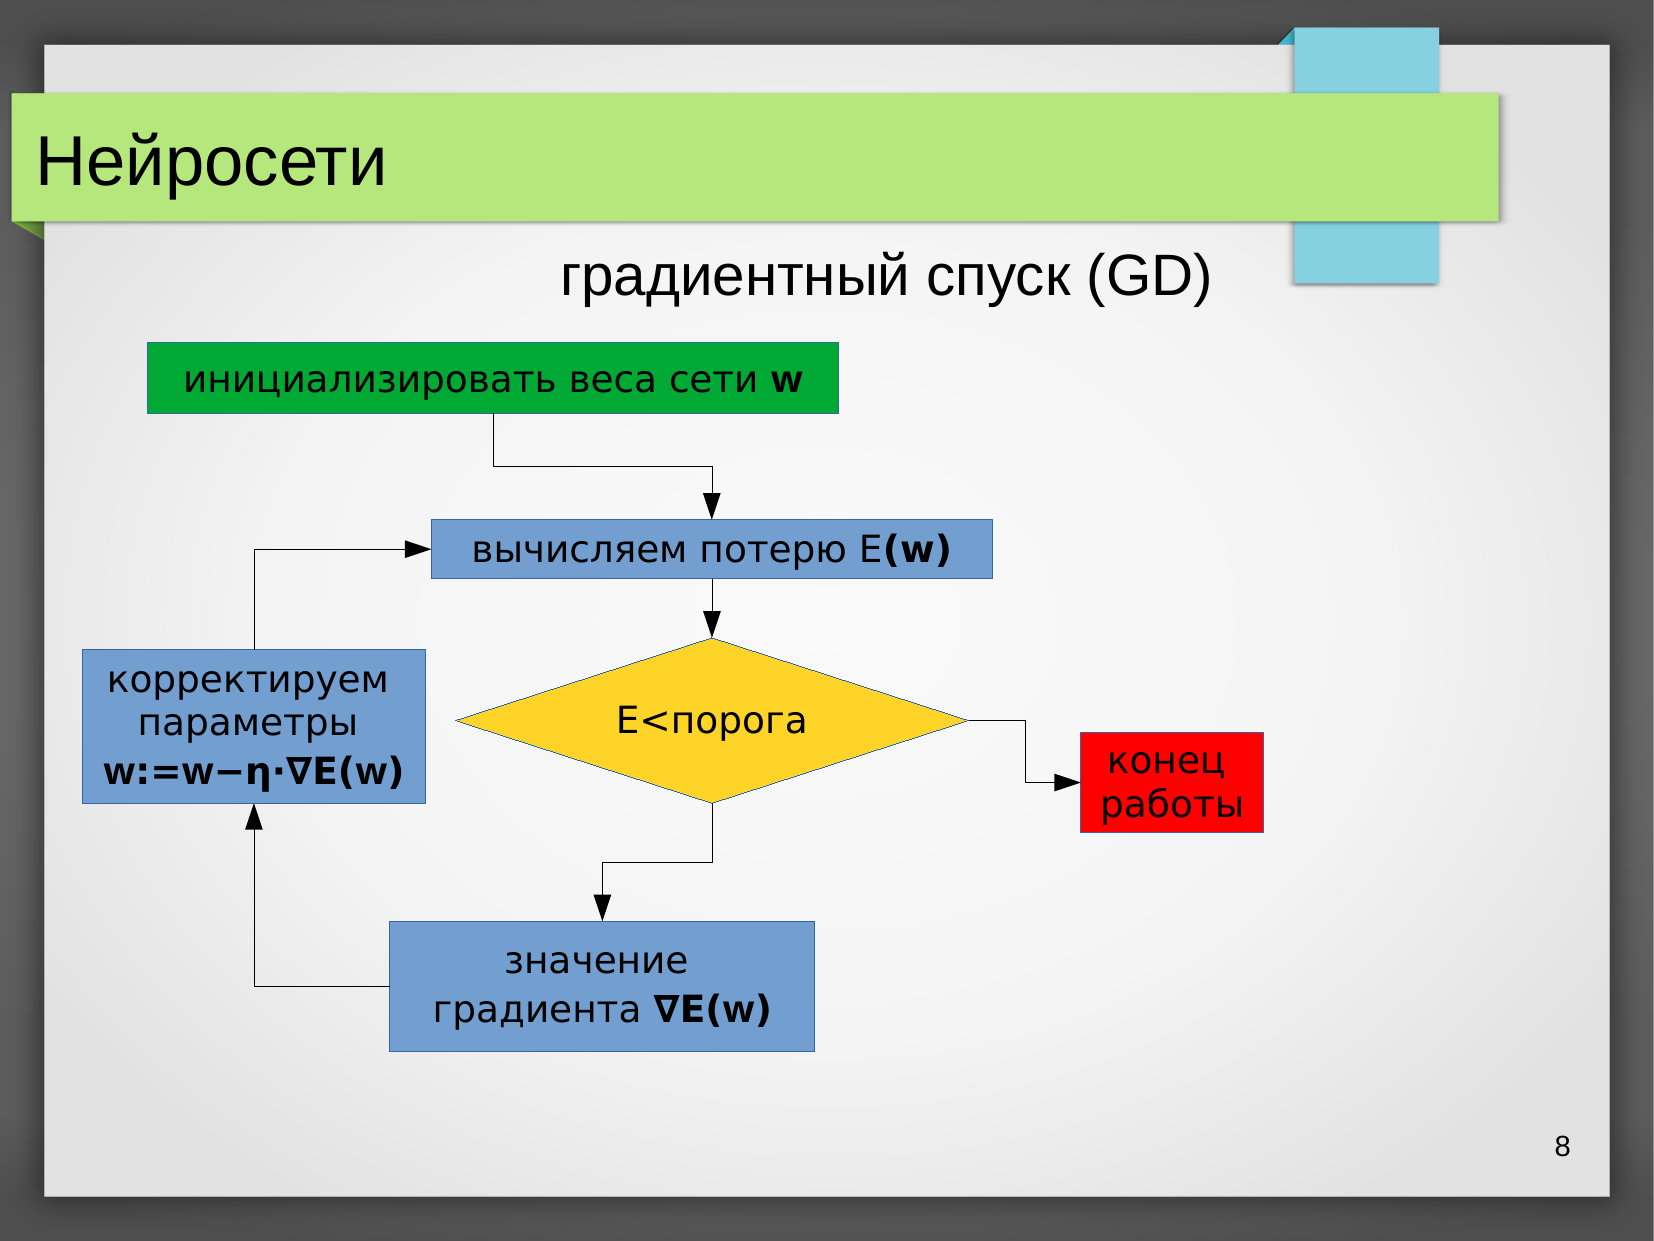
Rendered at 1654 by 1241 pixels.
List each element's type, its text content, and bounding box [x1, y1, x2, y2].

text_box градиентный спуск (GD) [545, 224, 1288, 311]
text_box инициализировать веса сети w [147, 342, 839, 414]
title Нейросети [35, 121, 1489, 201]
text_box корректируем параметры w:=w−η⋅∇E(w) [82, 649, 426, 804]
picture [0, 0, 1654, 1241]
text_box конец работы [1080, 732, 1264, 833]
text_box E<порога [455, 638, 968, 804]
text_box значение градиента ∇E(w) [389, 921, 815, 1052]
text_box вычисляем потерю E(w) [431, 519, 993, 579]
